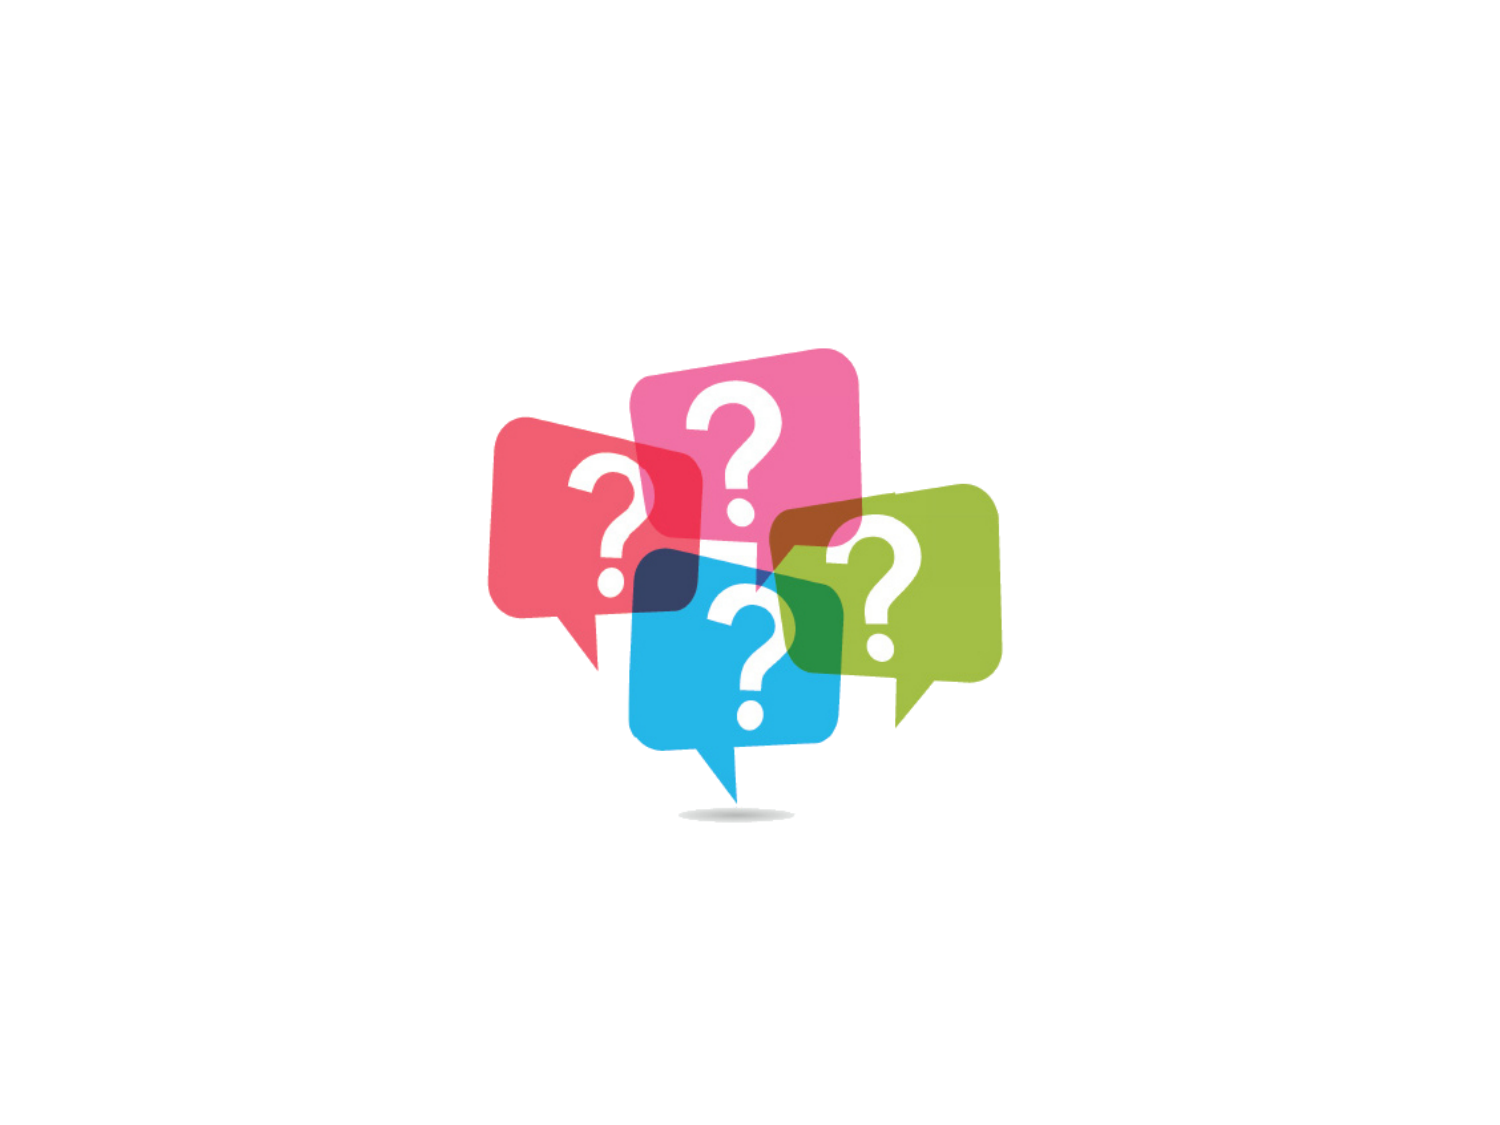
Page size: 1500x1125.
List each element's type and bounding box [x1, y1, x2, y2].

picture [450, 322, 1043, 841]
